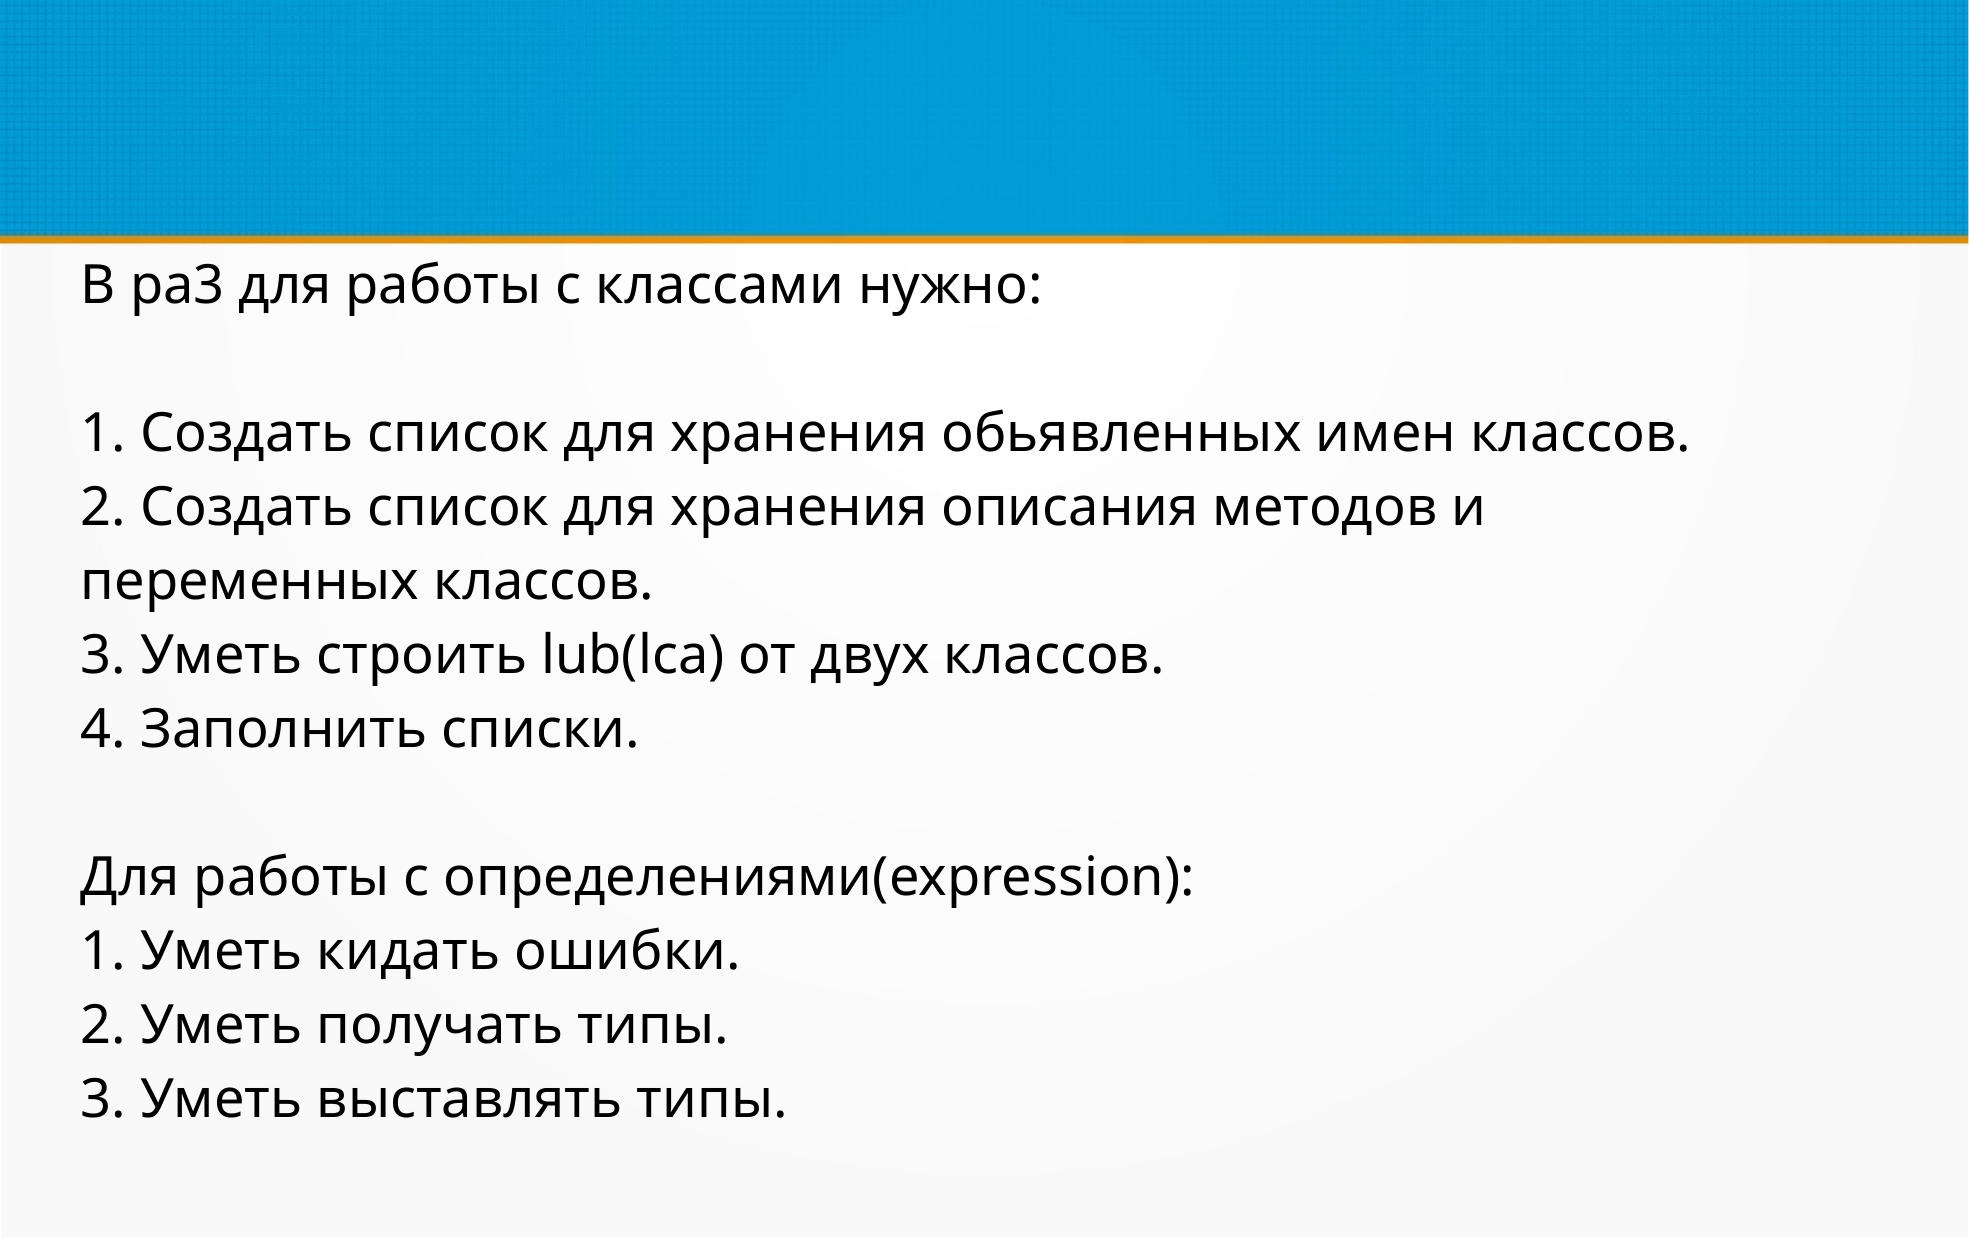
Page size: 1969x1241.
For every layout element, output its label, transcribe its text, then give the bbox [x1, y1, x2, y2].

text_box В pa3 для работы с классами нужно: 1. Создать список для хранения обьявленных имен классов. 2. Создать список для хранения описания методов и переменных классов. 3. Уметь строить lub(lca) от двух классов. 4. Заполнить списки. Для работы с определениями(expression): 1. Уметь кидать ошибки. 2. Уметь получать типы. 3. Уметь выставлять типы. [75, 283, 1846, 1171]
picture [0, 233, 1969, 1241]
